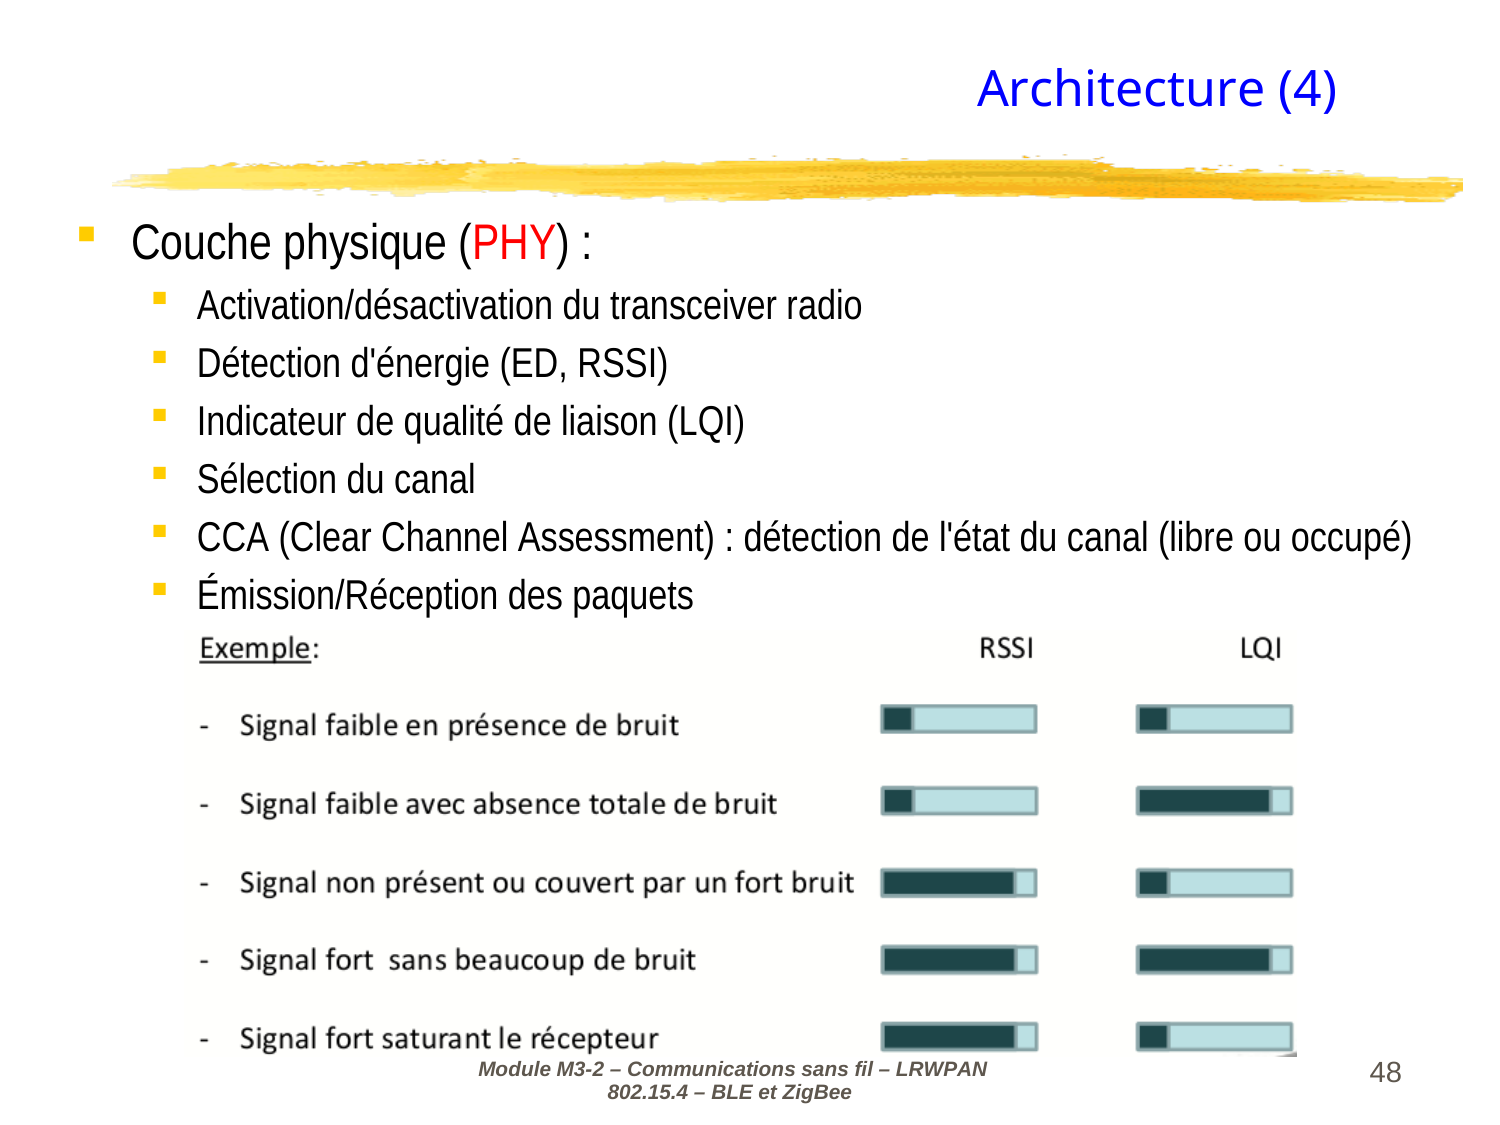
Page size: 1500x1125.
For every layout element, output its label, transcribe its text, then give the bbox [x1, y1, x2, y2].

picture [184, 630, 1297, 1057]
picture [112, 149, 1463, 213]
title Architecture (4) [62, 37, 1338, 138]
list Couche physique (PHY) : Activation/désactivation du transceiver radio Détection d'énergie (ED, RSSI) Indicateur de qualité de liaison (LQI) Sélection du canal CCA (Clear Channel Assessment) : détection de l'état du canal (libre ou occupé) Émission/Réception des paquets [74, 212, 1417, 623]
